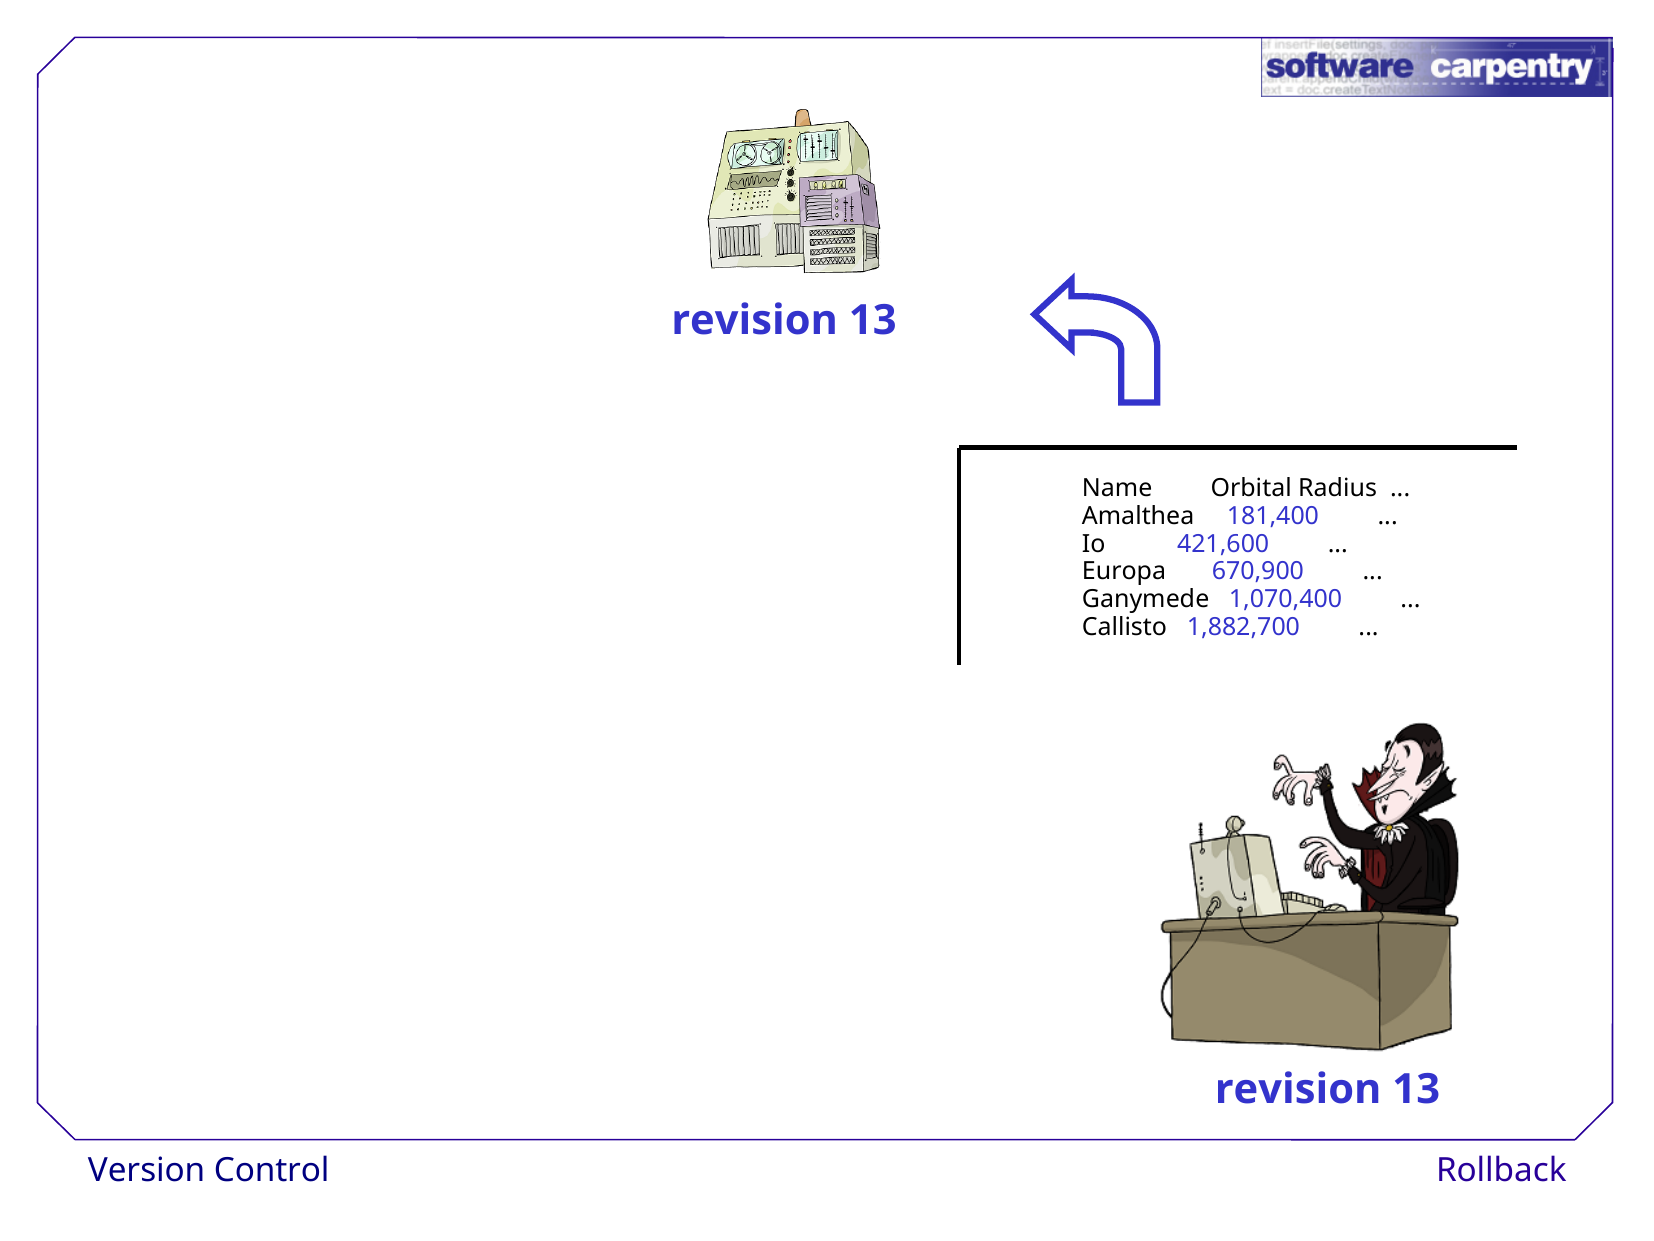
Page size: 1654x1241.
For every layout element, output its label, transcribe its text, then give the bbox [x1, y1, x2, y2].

picture [1261, 39, 1613, 97]
text_box revision 13 [656, 289, 912, 352]
picture [688, 90, 903, 286]
text_box revision 13 [1200, 1059, 1456, 1122]
text_box Name Orbital Radius ... Amalthea 181,400 ... Io 421,600 ... Europa 670,900 ... Ganymede 1,070,400 ... Callisto 1,882,700 ... [1067, 466, 1436, 649]
picture [1148, 695, 1474, 1067]
